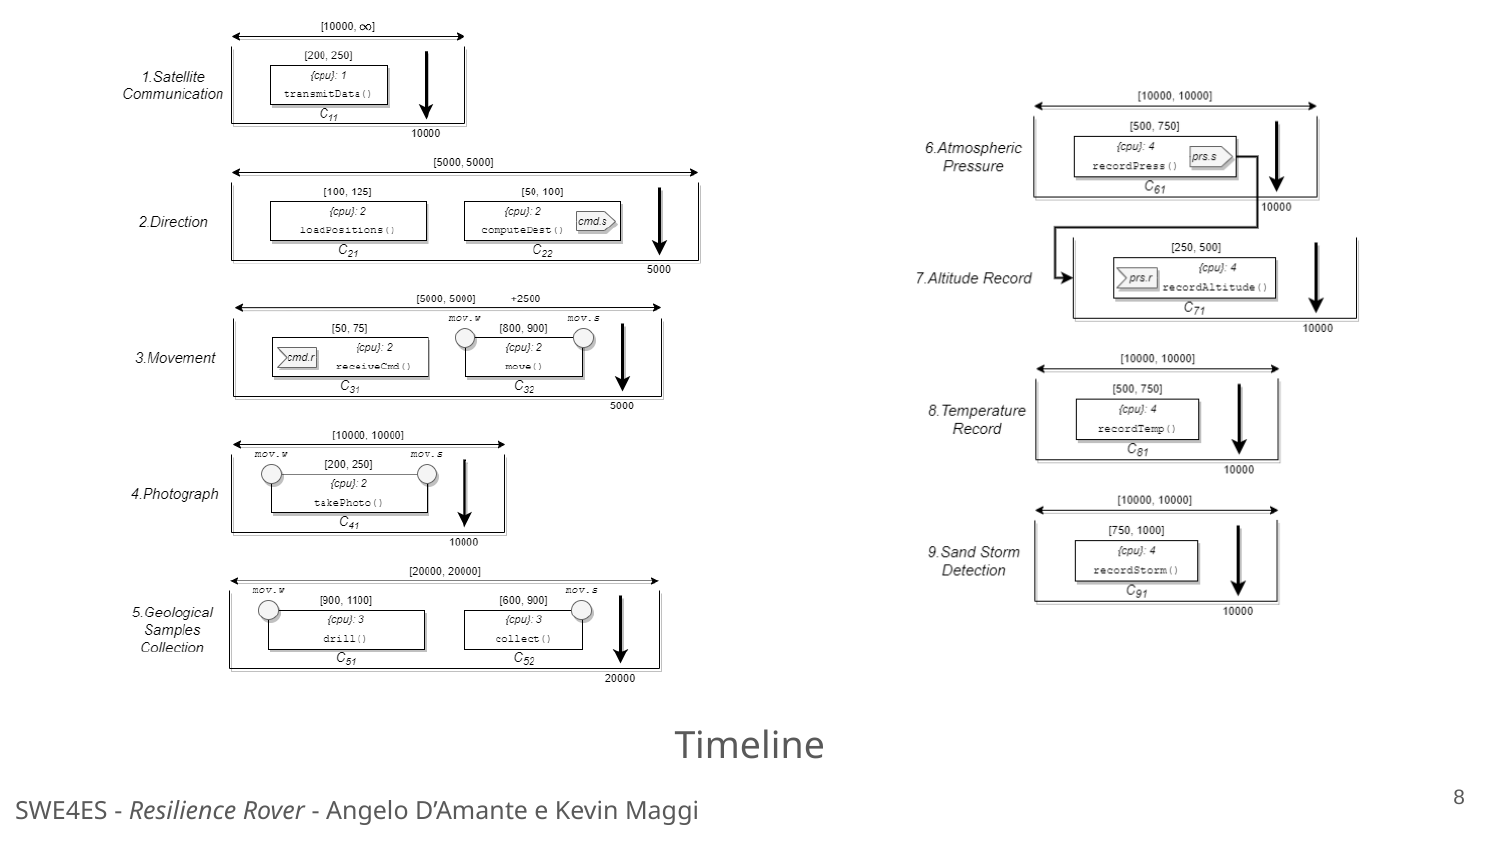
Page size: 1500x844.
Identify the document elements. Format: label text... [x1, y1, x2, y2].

slide_number <number> [1389, 764, 1480, 830]
picture [114, 16, 709, 694]
list Timeline [56, 694, 1444, 794]
picture [913, 85, 1386, 625]
